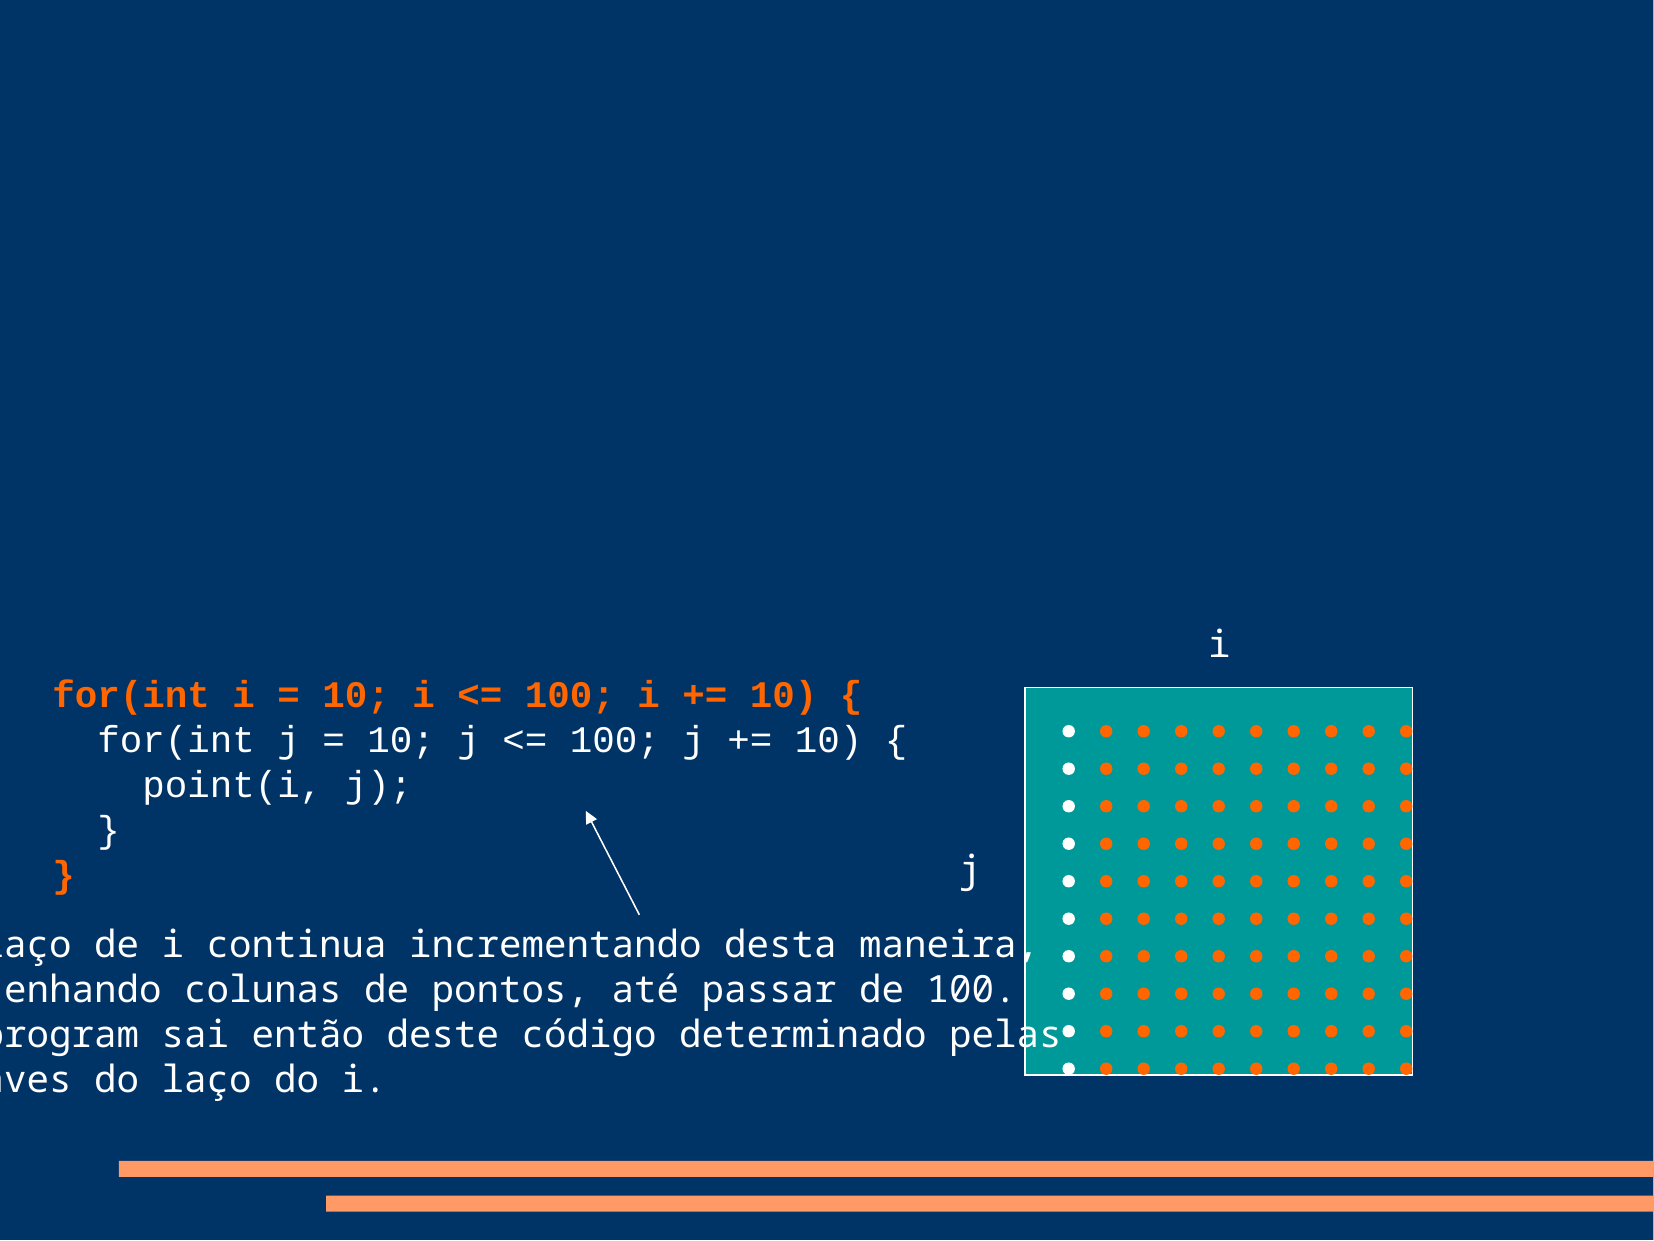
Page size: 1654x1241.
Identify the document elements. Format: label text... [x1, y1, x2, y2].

text_box [1062, 1024, 1075, 1038]
text_box [1062, 987, 1075, 1000]
text_box i [1193, 612, 1246, 673]
text_box j [944, 837, 997, 898]
text_box [1062, 1062, 1075, 1075]
text_box for(int i = 10; i <= 100; i += 10) { for(int j = 10; j <= 100; j += 10) { point(i, j); } } [37, 662, 963, 903]
text_box [1062, 949, 1075, 963]
text_box O laço de i continua incrementando desta maneira, desenhando colunas de pontos, até passar de 100. O program sai então deste código determinado pelas chaves do laço do i. [0, 912, 1077, 1108]
text_box [1024, 687, 1413, 1075]
